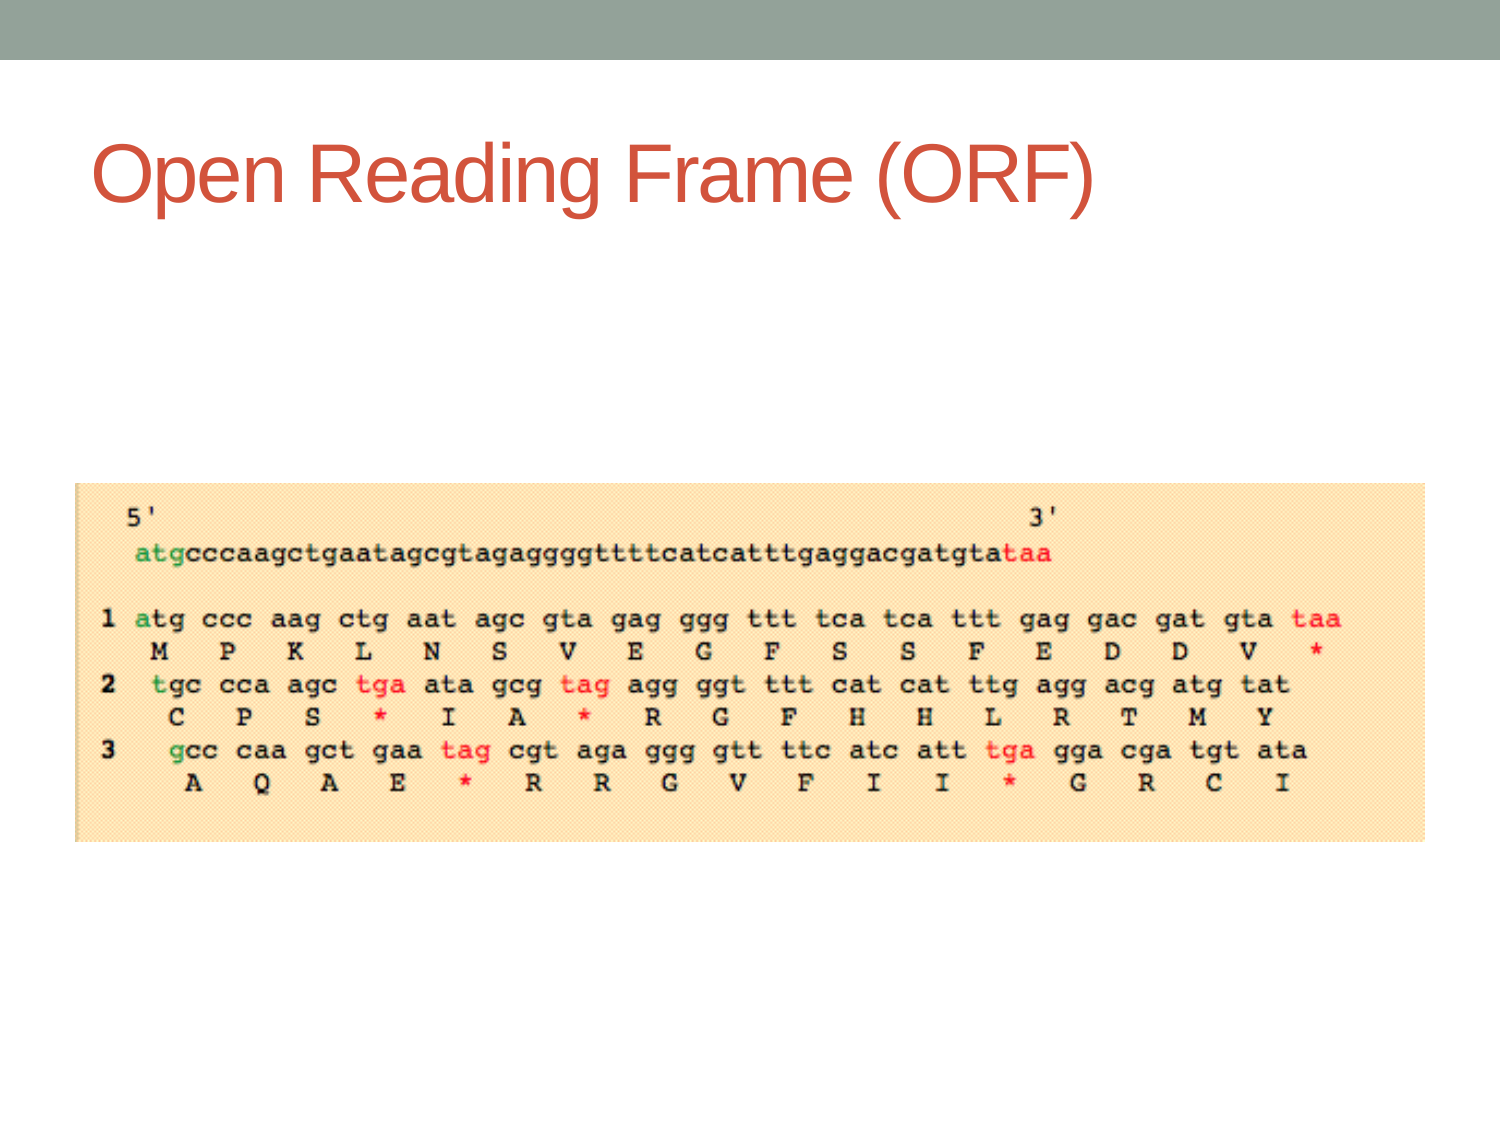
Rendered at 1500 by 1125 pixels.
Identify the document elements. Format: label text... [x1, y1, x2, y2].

title Open Reading Frame (ORF) [75, 87, 1425, 250]
picture [75, 262, 1425, 1063]
